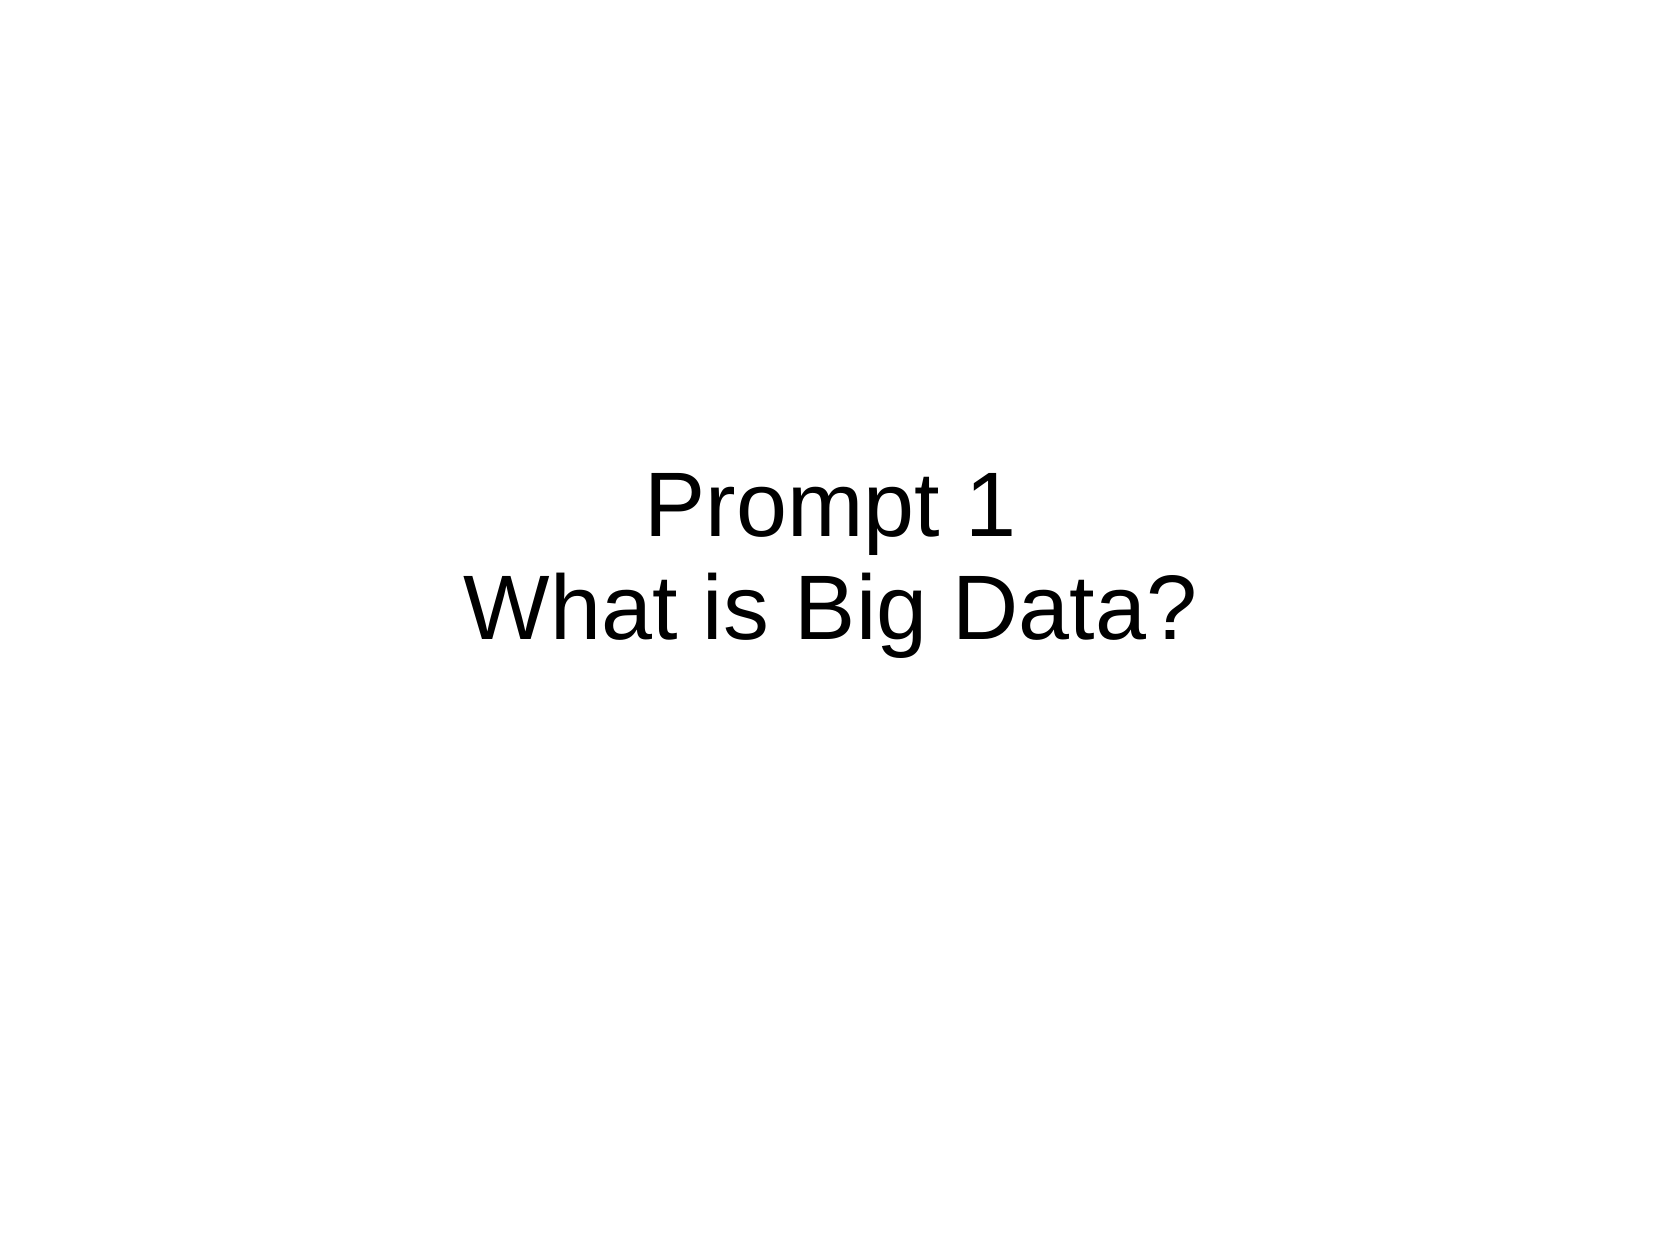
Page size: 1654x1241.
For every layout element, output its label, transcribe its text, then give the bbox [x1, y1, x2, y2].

title Prompt 1 What is Big Data? [86, 452, 1576, 661]
